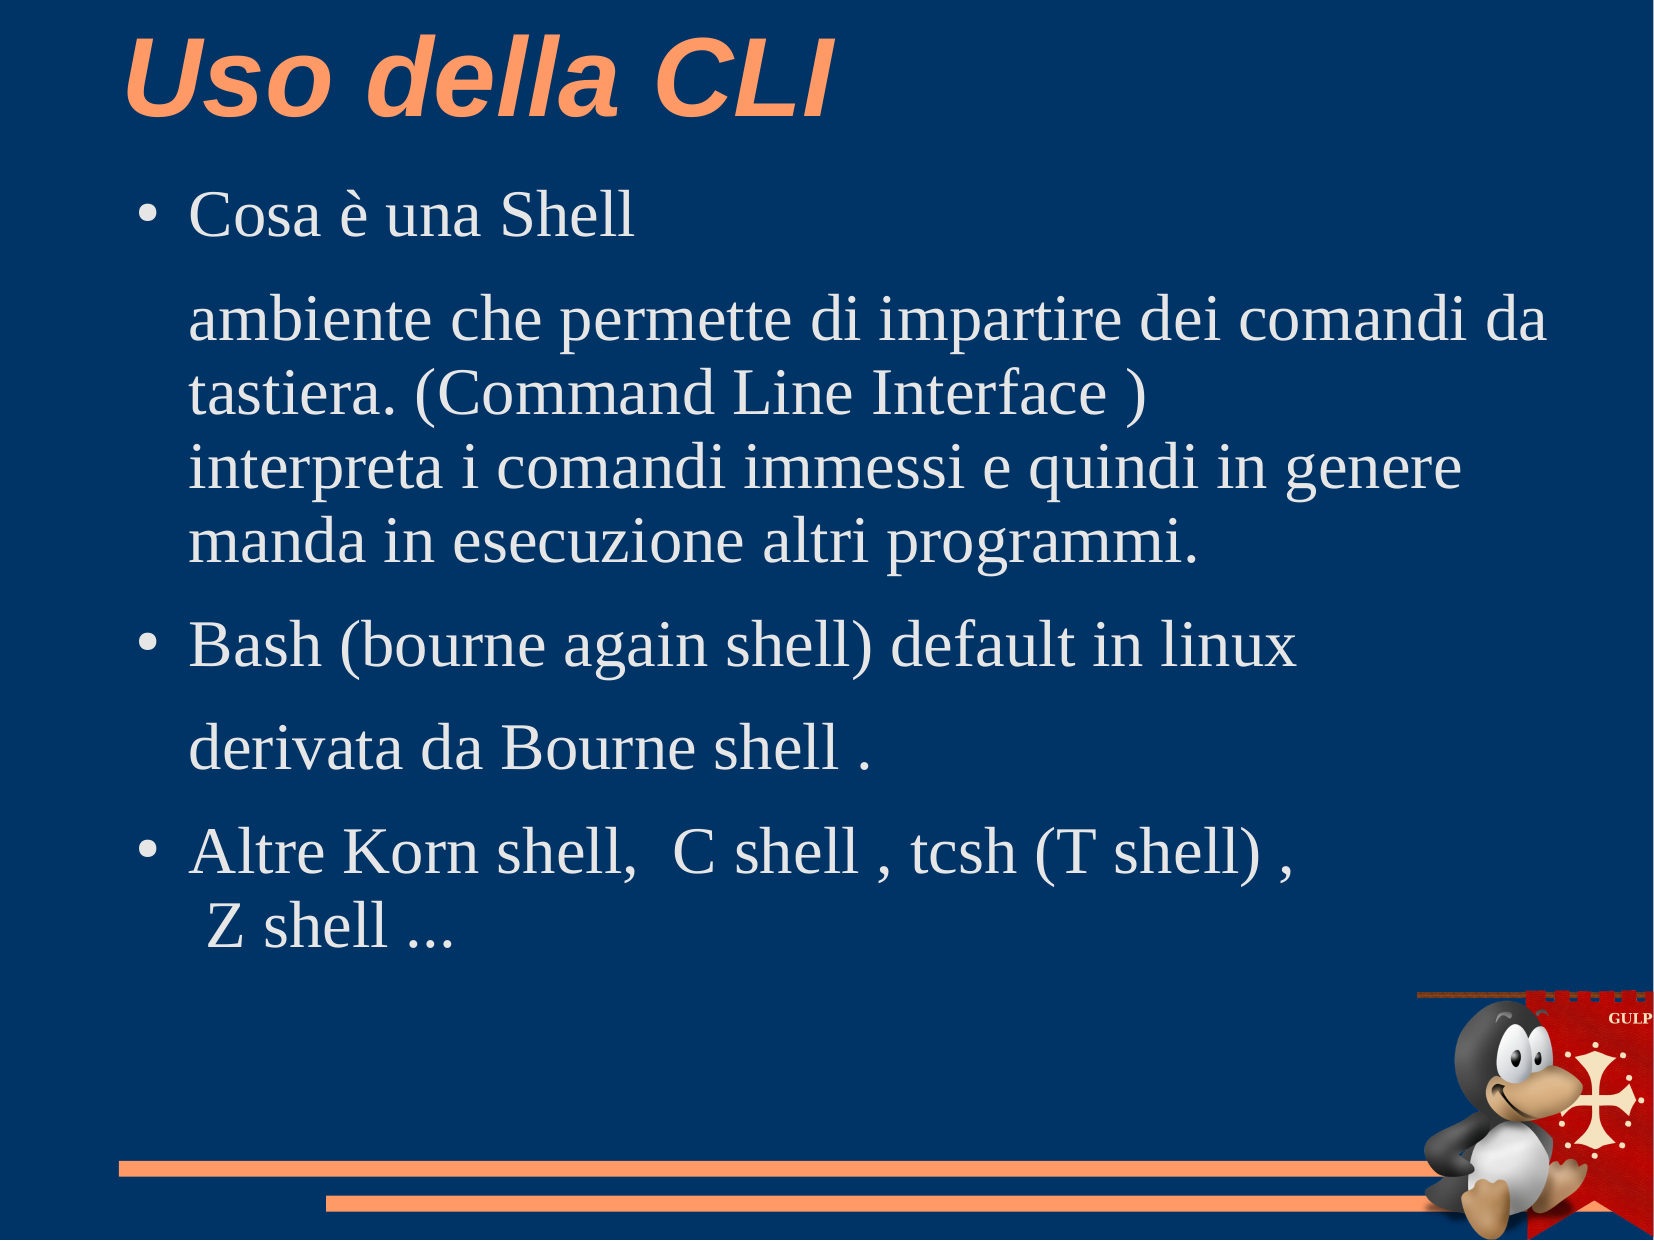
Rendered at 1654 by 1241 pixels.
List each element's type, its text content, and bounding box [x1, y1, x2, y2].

title Uso della CLI [121, 14, 1534, 177]
list Cosa è una Shell ambiente che permette di impartire dei comandi da tastiera. (Command Line Interface ) interpreta i comandi immessi e quindi in genere manda in esecuzione altri programmi. Bash (bourne again shell) default in linux derivata da Bourne shell . Altre Korn shell, C shell , tcsh (T shell) , Z shell ... [118, 177, 1558, 1169]
picture [1417, 990, 1654, 1241]
